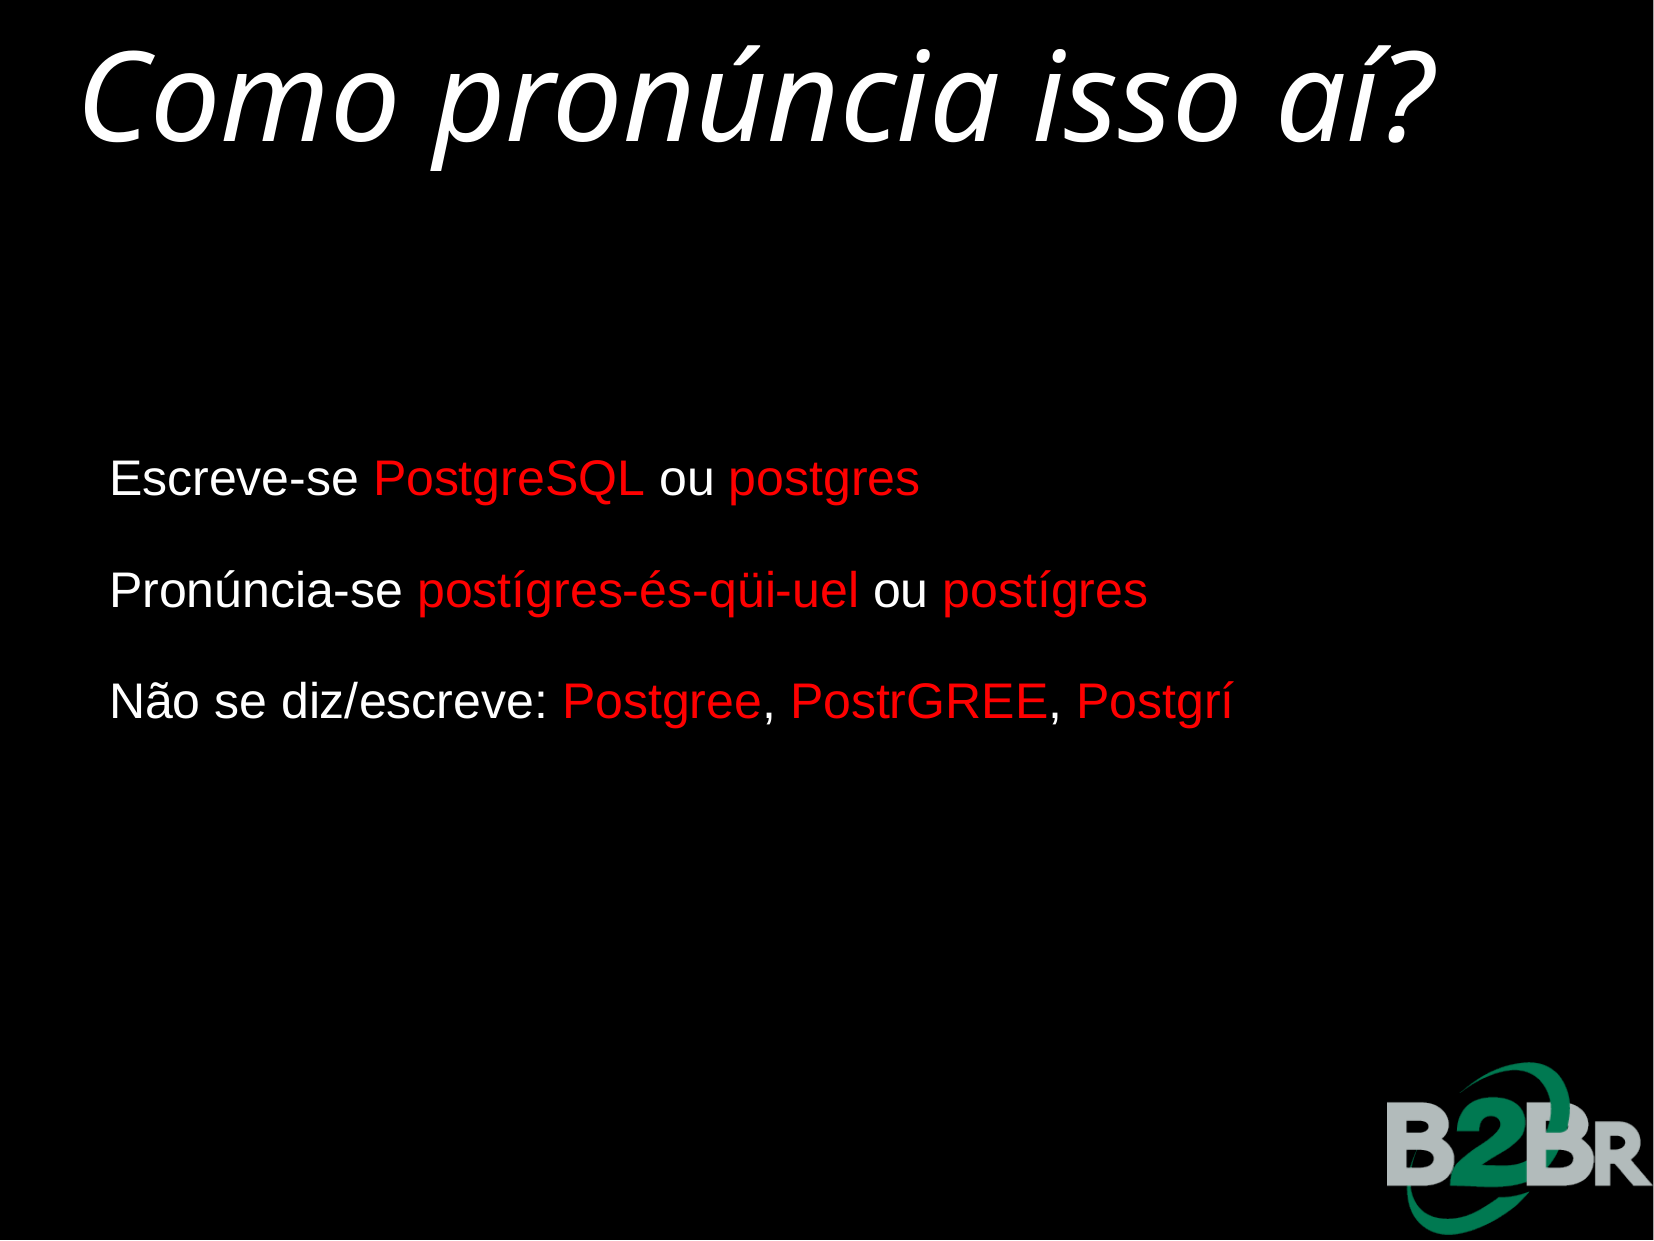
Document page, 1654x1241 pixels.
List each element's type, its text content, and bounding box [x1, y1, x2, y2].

text_box Como pronúncia isso aí? [29, 0, 1654, 266]
text_box Escreve-se PostgreSQL ou postgres Pronúncia-se postígres-és-qüi-uel ou postígres Não se diz/escreve: Postgree, PostrGREE, Postgrí [59, 442, 1477, 1049]
picture [1387, 1062, 1654, 1235]
